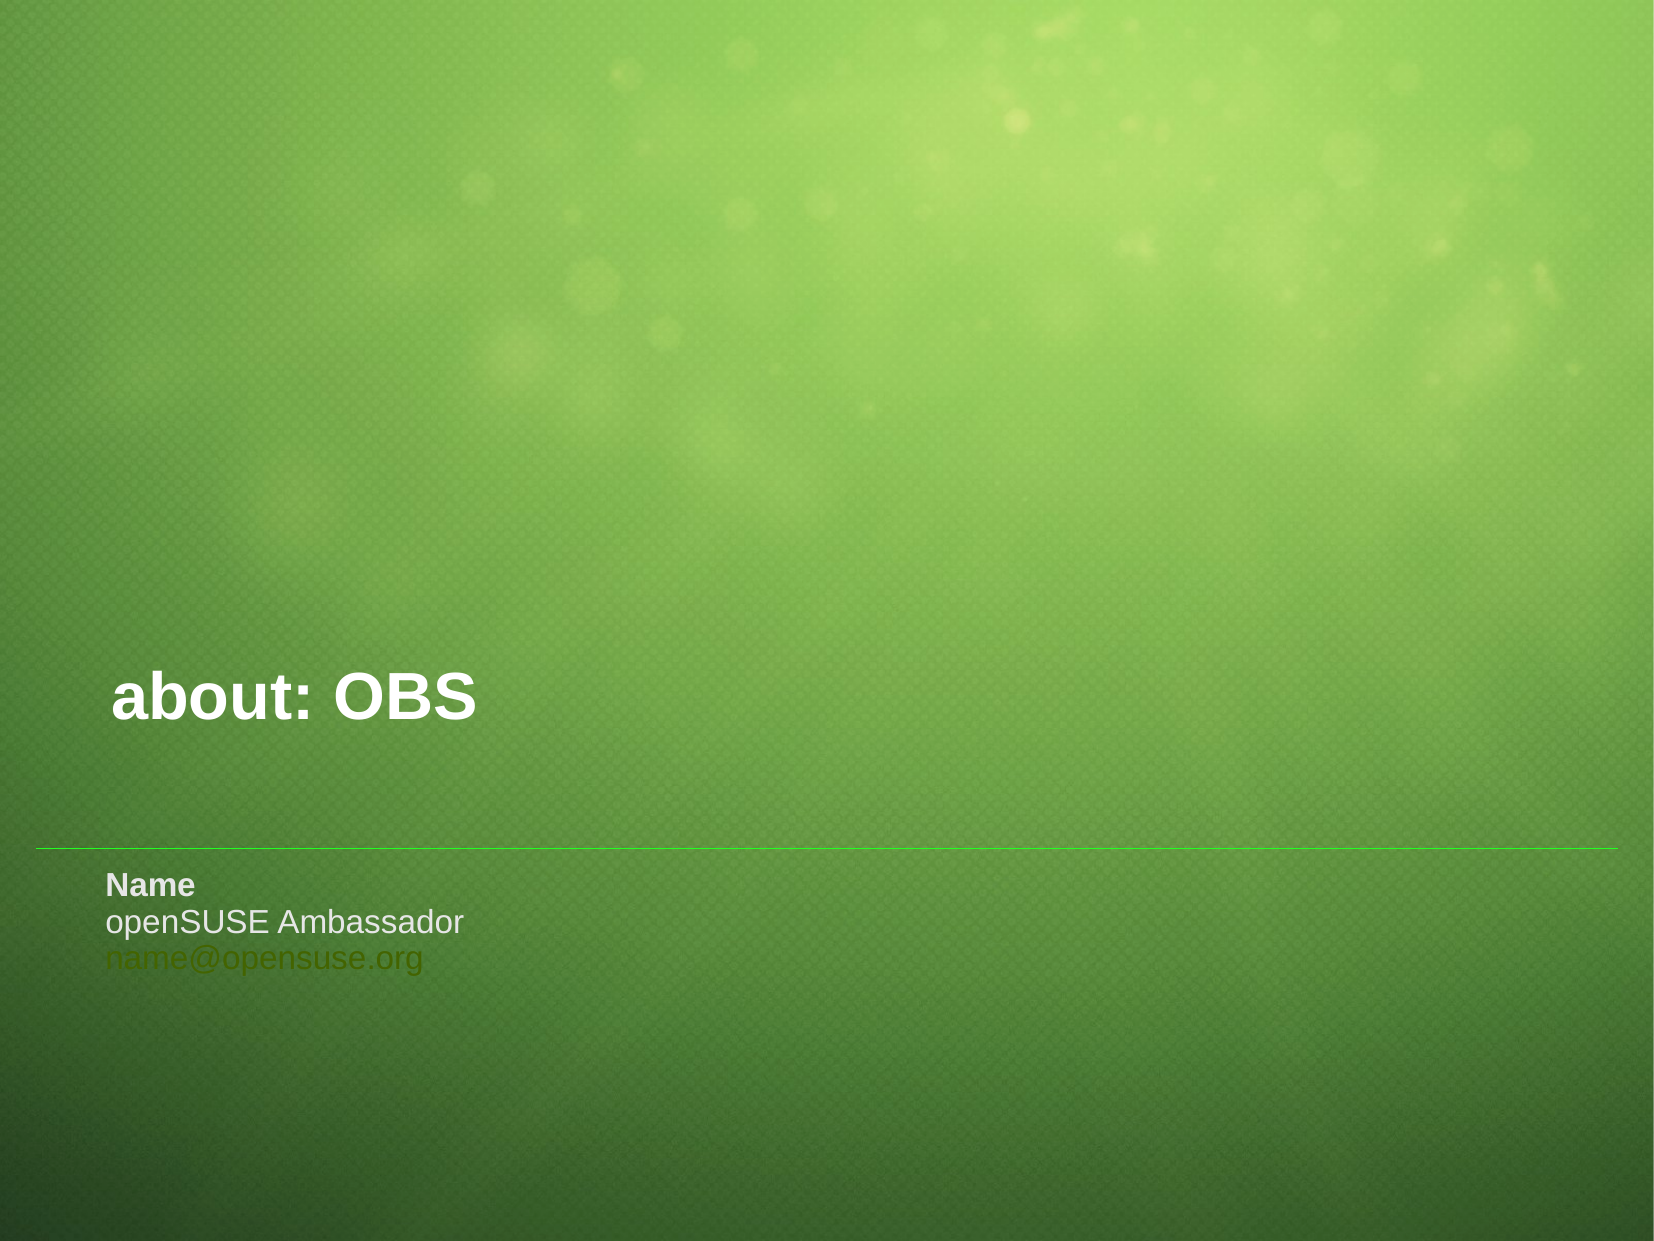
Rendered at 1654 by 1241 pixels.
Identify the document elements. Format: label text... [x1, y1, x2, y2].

list Name openSUSE Ambassador name@opensuse.org [105, 866, 838, 1241]
title about: OBS [111, 428, 1558, 734]
picture [0, 0, 1654, 1241]
